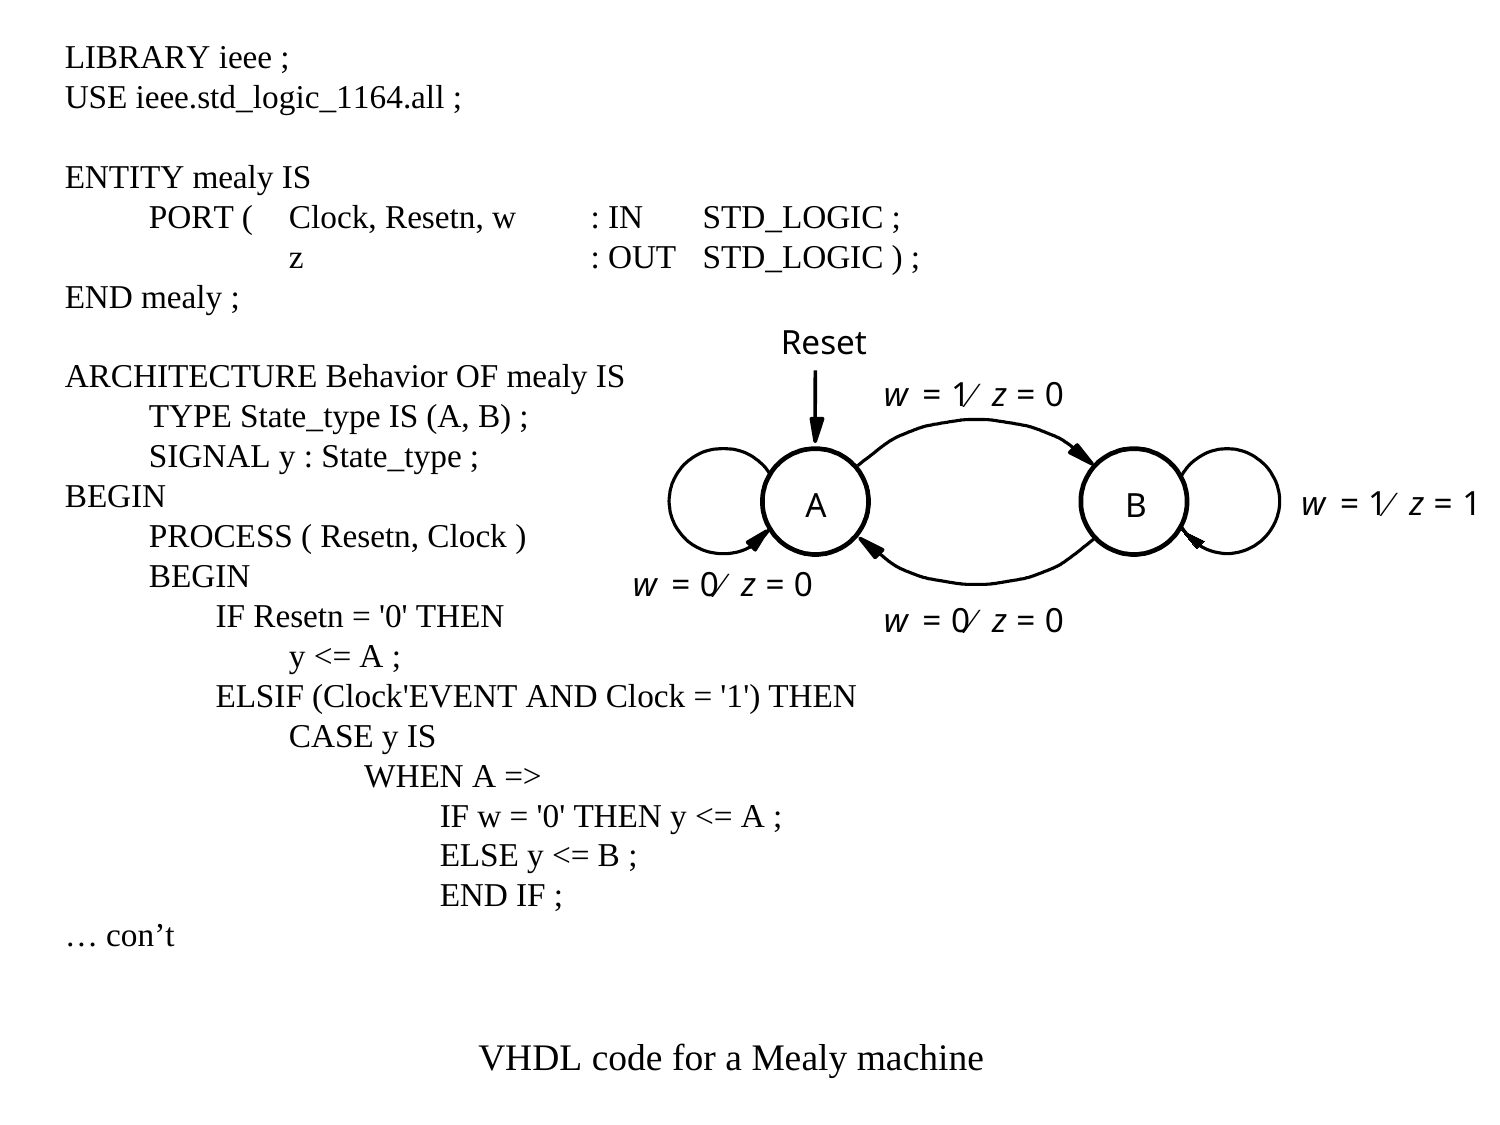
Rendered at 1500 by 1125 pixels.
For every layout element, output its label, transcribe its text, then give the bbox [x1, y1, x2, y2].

text_box [1069, 445, 1093, 464]
text_box [1080, 448, 1188, 555]
text_box [1189, 533, 1205, 544]
text_box 1 [951, 372, 968, 413]
text_box Reset [780, 321, 876, 362]
text_box  [717, 562, 742, 606]
text_box [811, 418, 823, 442]
text_box = [1340, 481, 1368, 522]
text_box B [1125, 484, 1156, 525]
text_box = [922, 372, 951, 413]
text_box 0 [956, 610, 965, 630]
text_box  [1385, 480, 1410, 524]
text_box A [805, 484, 836, 525]
text_box = [1433, 481, 1462, 522]
text_box w [884, 599, 917, 640]
text_box z [742, 563, 765, 604]
text_box = [1016, 372, 1045, 413]
text_box [762, 448, 869, 555]
text_box w [884, 372, 917, 413]
text_box 1 [1368, 481, 1385, 522]
text_box [1192, 543, 1199, 549]
text_box 0 [1045, 599, 1073, 640]
text_box z [993, 599, 1016, 640]
text_box w [633, 563, 666, 604]
text_box  [968, 598, 993, 641]
text_box 1 [1462, 481, 1491, 522]
text_box LIBRARY ieee ; USE ieee.std_logic_1164.all ; ENTITY mealy IS PORT ( Clock, Resetn, w : IN STD_LOGIC ; z : OUT STD_LOGIC ) ; END mealy ; ARCHITECTURE Behavior OF mealy IS TYPE State_type IS (A, B) ; SIGNAL y : State_type ; BEGIN PROCESS ( Resetn, Clock ) BEGIN IF Resetn = '0' THEN y <= A ; ELSIF (Clock'EVENT AND Clock = '1') THEN CASE y IS WHEN A => IF w = '0' THEN y <= A ; ELSE y <= B ; END IF ; … con’t [50, 27, 936, 962]
text_box [747, 532, 764, 545]
text_box w [1301, 481, 1335, 522]
text_box  [968, 372, 993, 415]
text_box = [671, 563, 700, 604]
text_box 0 [704, 574, 713, 594]
text_box = [1016, 599, 1045, 640]
text_box 0 [700, 563, 717, 604]
text_box [860, 538, 883, 558]
text_box A [812, 497, 819, 507]
text_box VHDL code for a Mealy machine [124, 1025, 1339, 1101]
text_box z [993, 372, 1016, 413]
text_box = [765, 563, 794, 604]
text_box z [1410, 481, 1433, 522]
text_box = [922, 599, 951, 640]
text_box 0 [1045, 372, 1073, 413]
text_box 0 [794, 563, 822, 604]
text_box 0 [951, 599, 968, 640]
